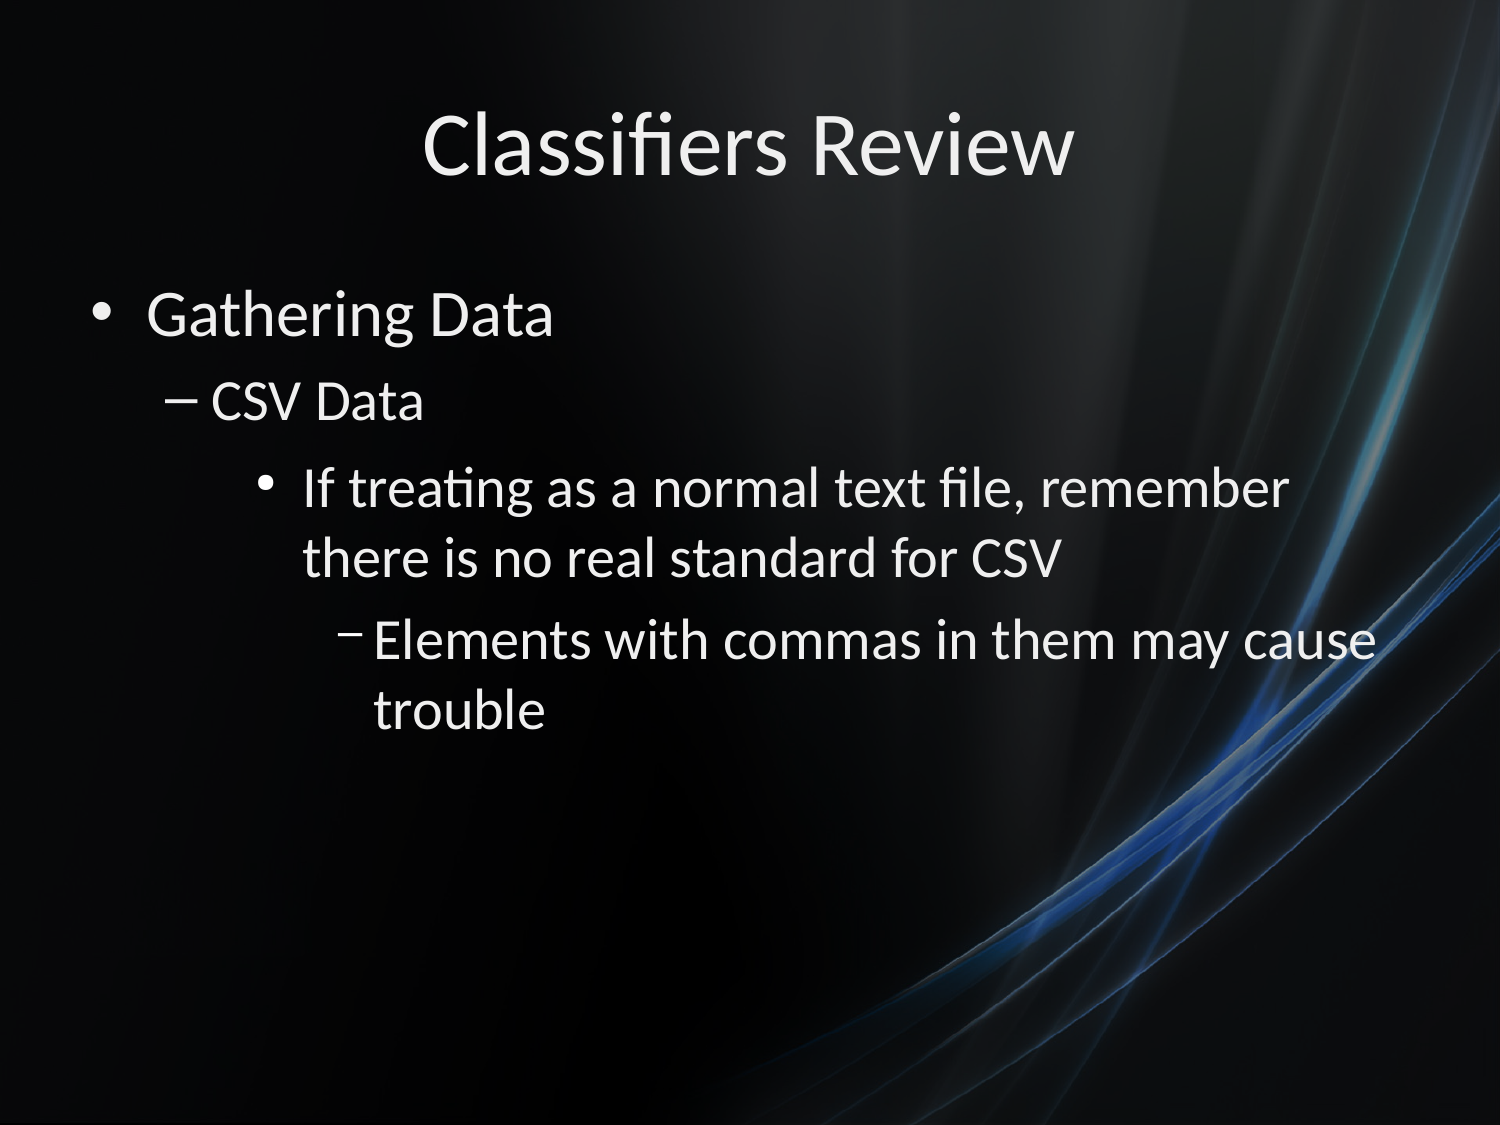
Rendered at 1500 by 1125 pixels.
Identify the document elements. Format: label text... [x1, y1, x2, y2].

picture [0, 0, 1500, 1125]
list Gathering Data CSV Data If treating as a normal text file, remember there is no real standard for CSV Elements with commas in them may cause trouble [75, 262, 1425, 1005]
title Classifiers Review [75, 45, 1425, 233]
